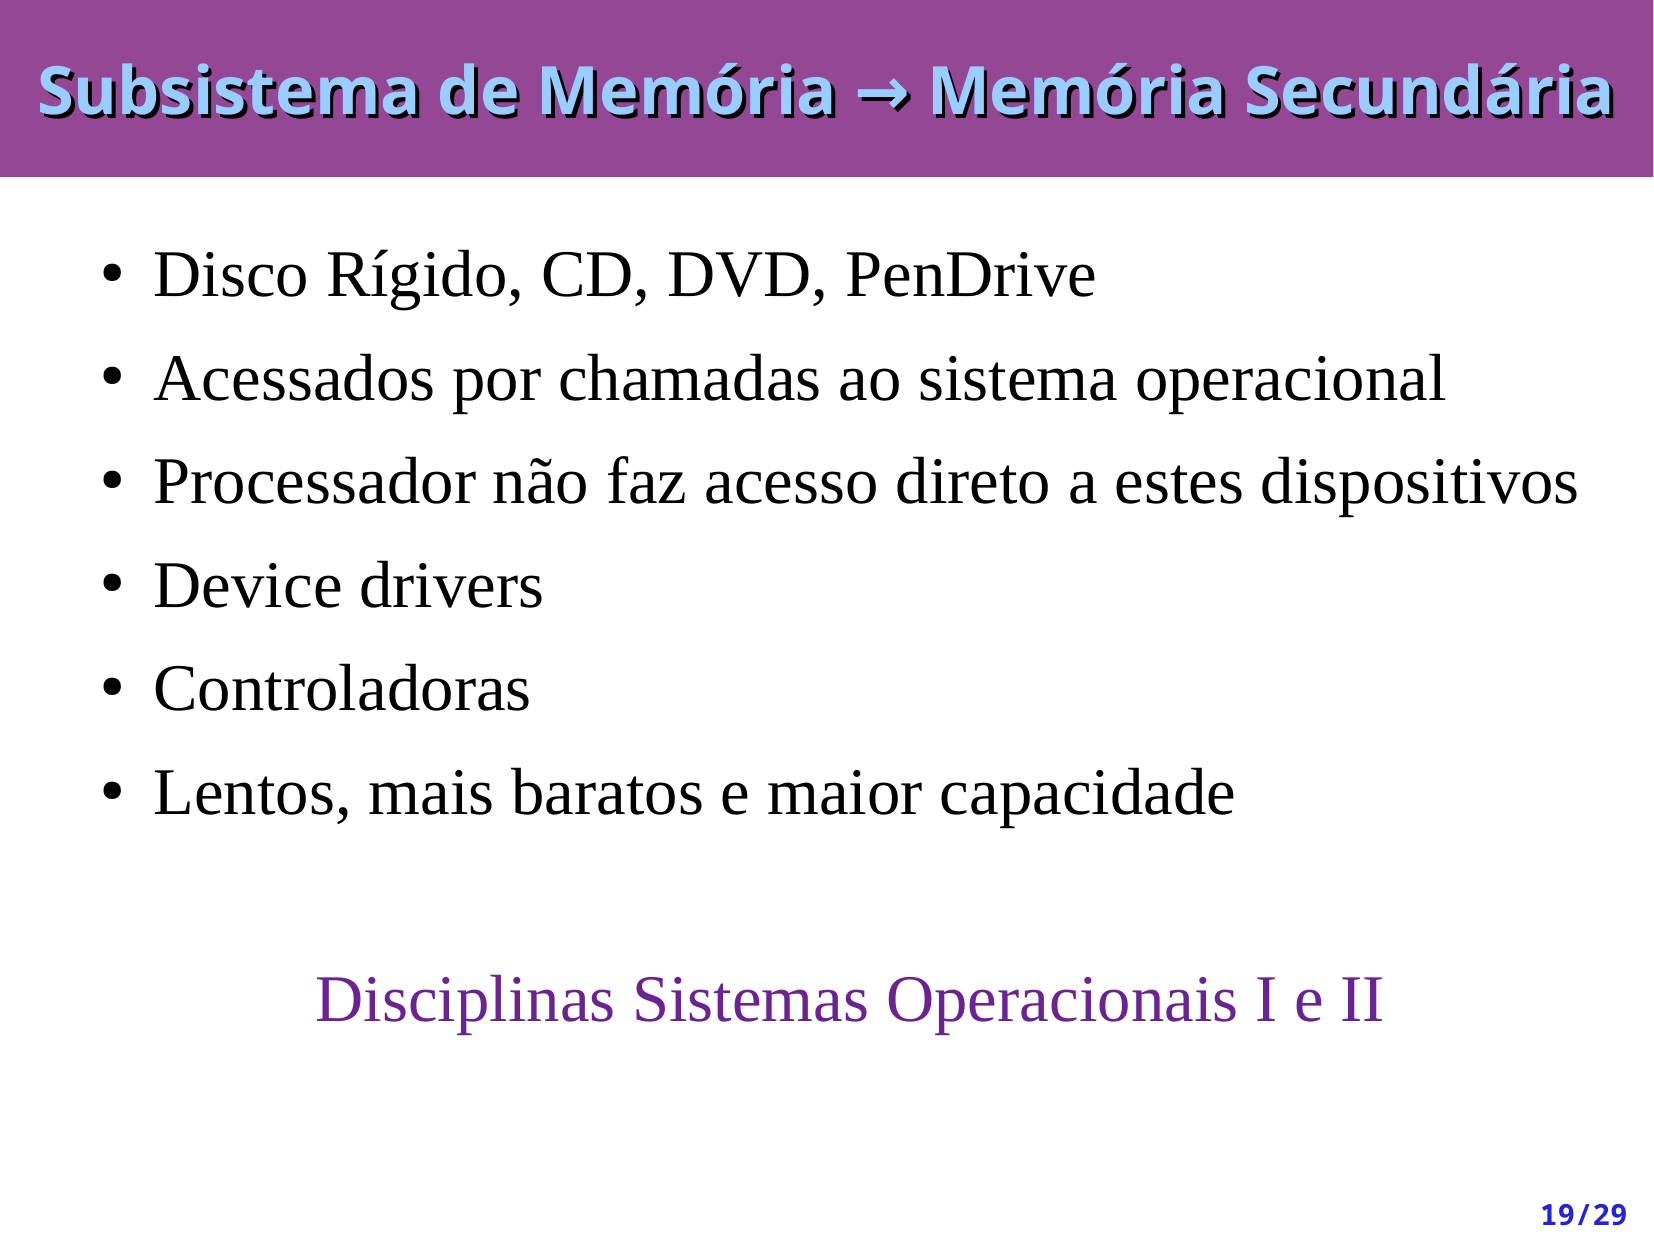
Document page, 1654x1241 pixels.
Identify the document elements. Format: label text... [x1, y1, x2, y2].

list Disco Rígido, CD, DVD, PenDrive Acessados por chamadas ao sistema operacional Processador não faz acesso direto a estes dispositivos Device drivers Controladoras Lentos, mais baratos e maior capacidade Disciplinas Sistemas Operacionais I e II [82, 237, 1621, 1056]
title Subsistema de Memória → Memória Secundária [0, 0, 1654, 178]
